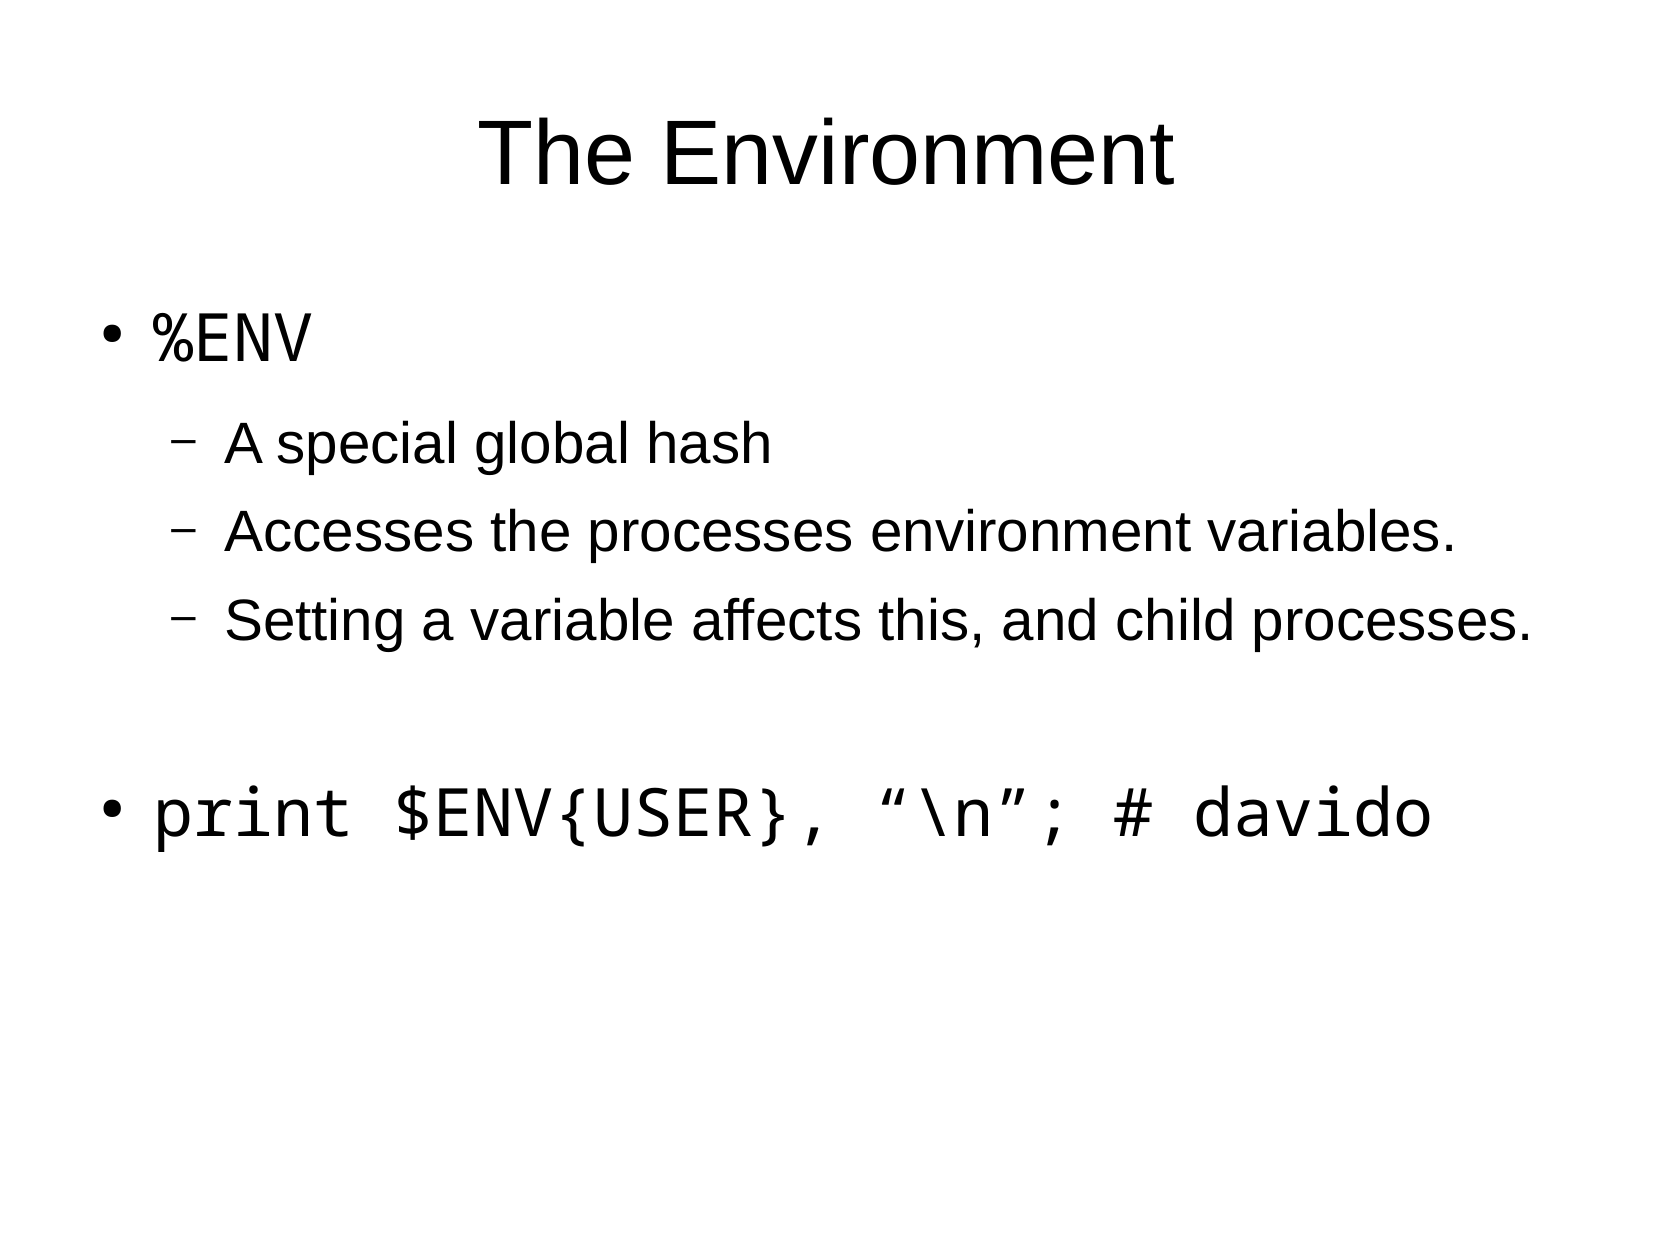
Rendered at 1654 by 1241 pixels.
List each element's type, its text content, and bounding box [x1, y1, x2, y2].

title The Environment [82, 49, 1571, 257]
list %ENV A special global hash Accesses the processes environment variables. Setting a variable affects this, and child processes. print $ENV{USER}, “\n”; # davido [82, 290, 1571, 1010]
